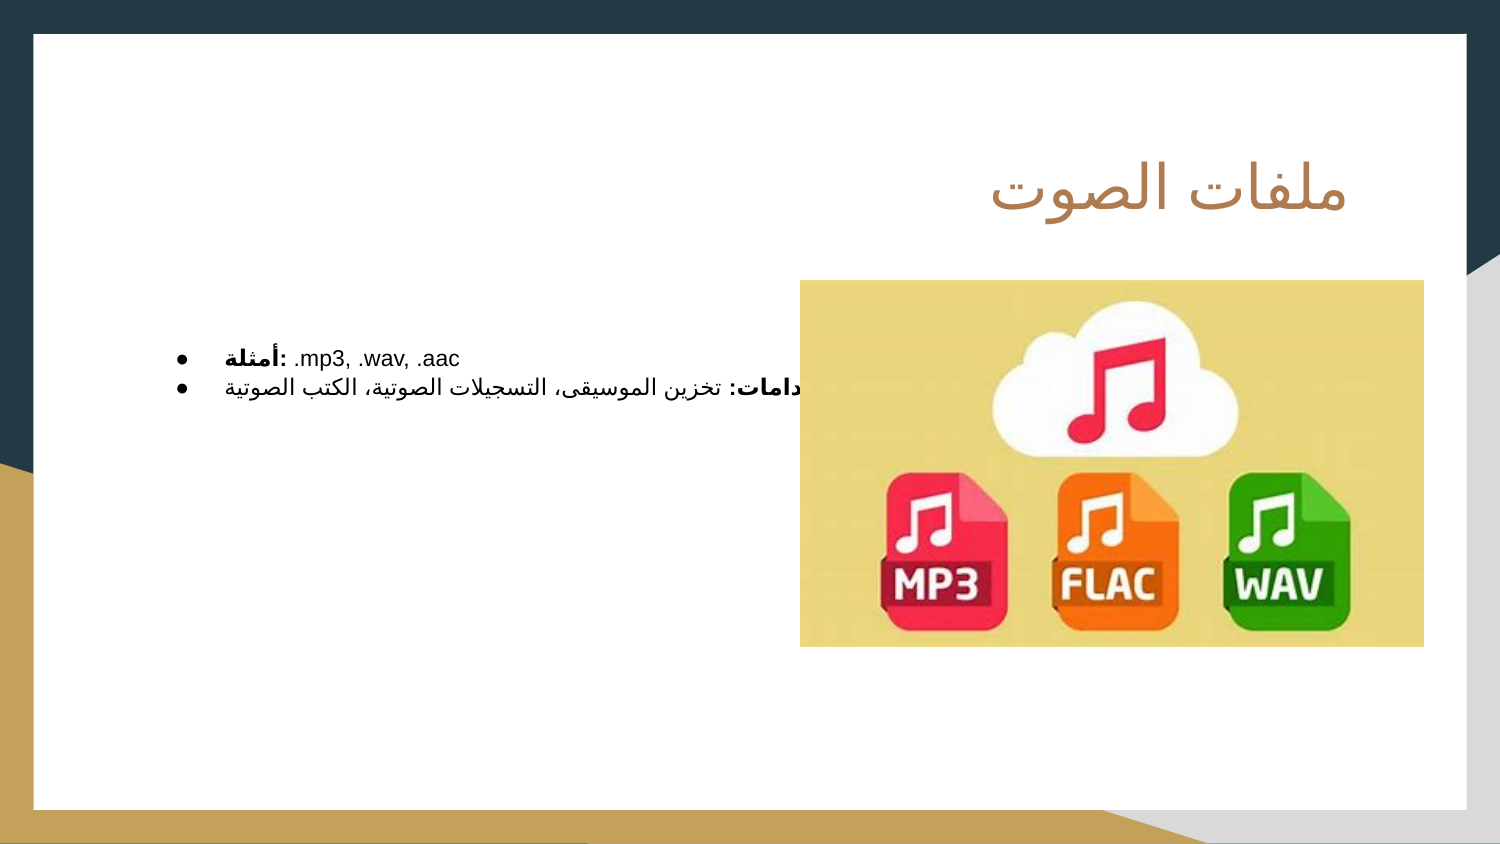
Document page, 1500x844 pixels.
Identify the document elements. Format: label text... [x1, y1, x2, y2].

title ملفات الصوت [134, 138, 1366, 296]
picture [800, 280, 1424, 647]
list أمثلة: .mp3, .wav, .aac الاستخدامات: تخزين الموسيقى، التسجيلات الصوتية، الكتب الصوتية. [134, 326, 1366, 729]
